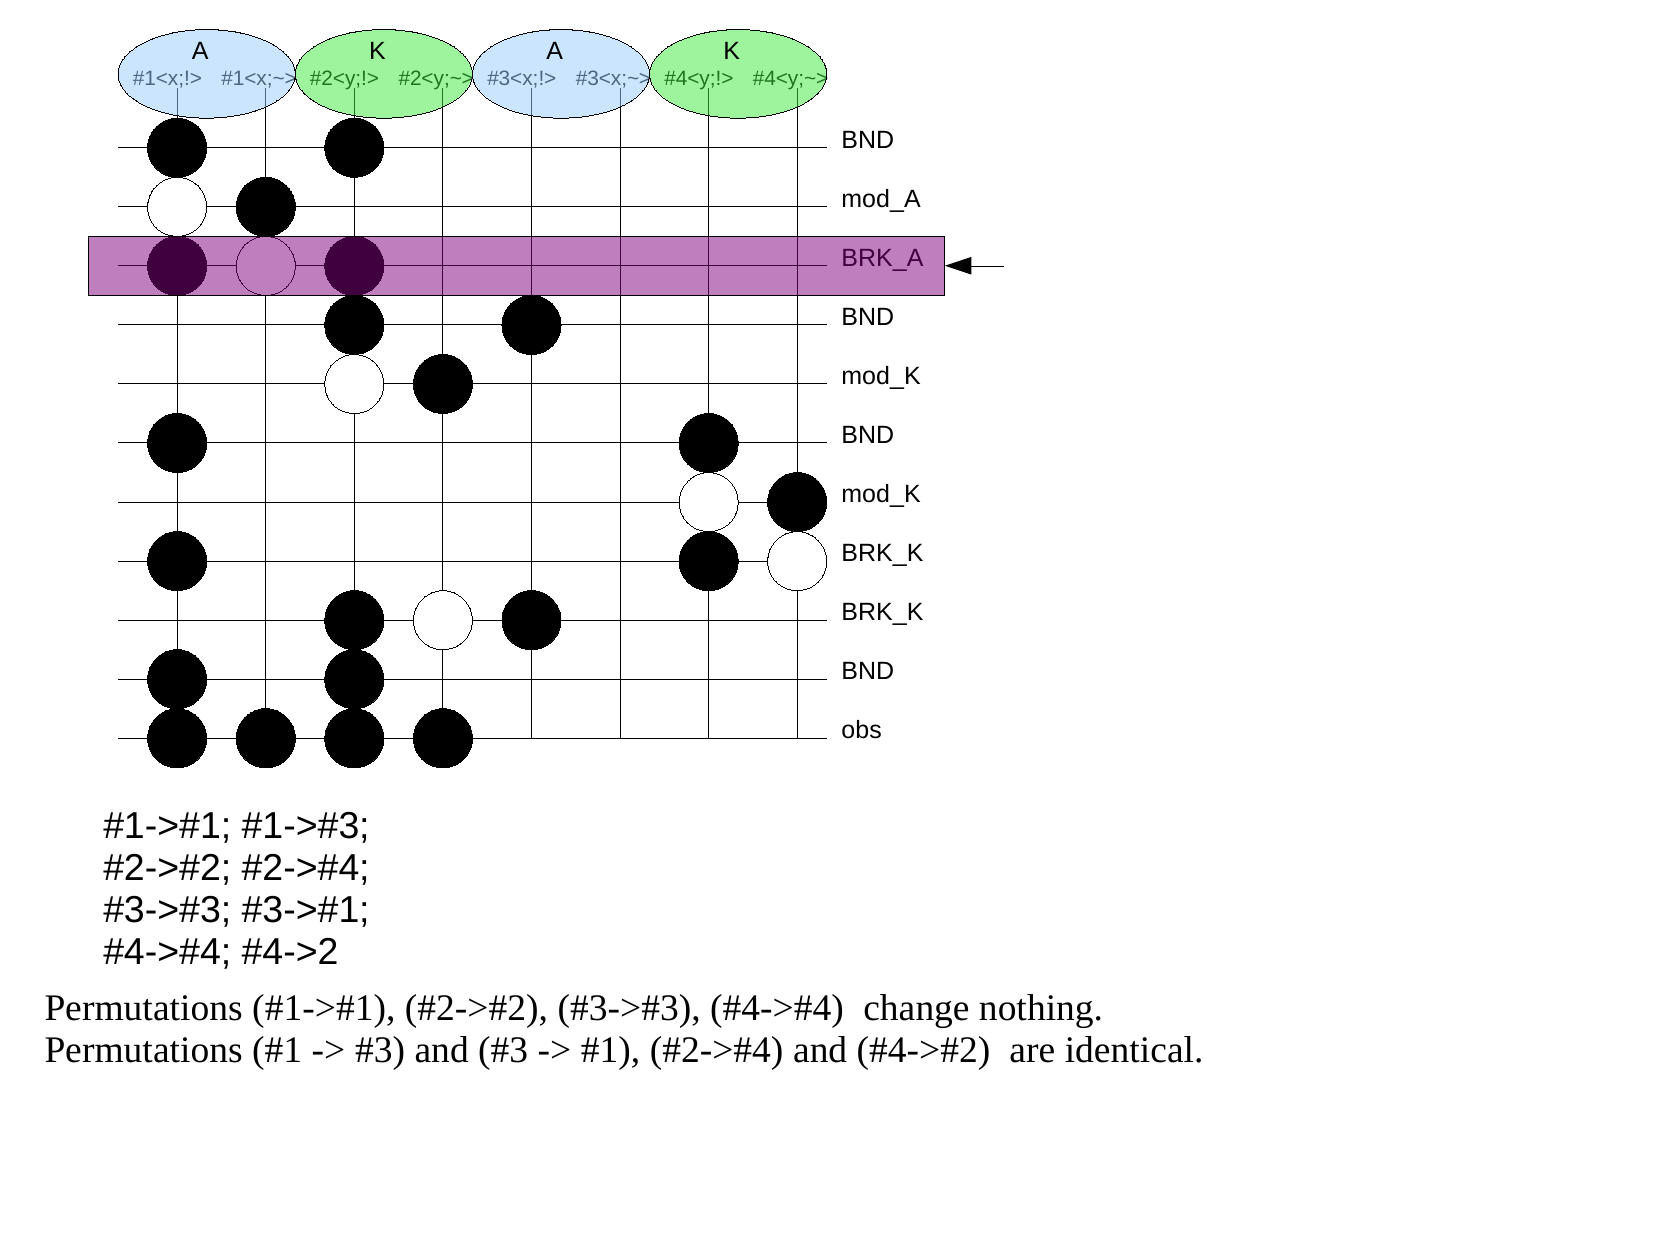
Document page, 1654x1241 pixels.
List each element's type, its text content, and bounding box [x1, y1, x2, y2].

text_box #1<x;!> [118, 81, 129, 97]
text_box #4<y;!> [649, 79, 661, 97]
text_box BND [826, 649, 910, 709]
text_box [147, 649, 207, 768]
text_box [767, 472, 827, 591]
text_box Permutations (#1->#1), (#2->#2), (#3->#3), (#4->#4) change nothing. Permutations (#1 -> #3) and (#3 -> #1), (#2->#4) and (#4->#2) are identical. [29, 979, 1220, 1123]
text_box #2<y;~> [461, 82, 472, 97]
text_box obs [826, 708, 897, 768]
text_box mod_K [826, 472, 937, 531]
text_box #2<y;!> [295, 80, 307, 97]
text_box [413, 590, 473, 650]
text_box #3<x;!> [472, 79, 484, 97]
text_box [413, 708, 473, 768]
text_box #1<x;~> [284, 82, 295, 97]
text_box mod_K [826, 354, 937, 414]
text_box BRK_K [826, 590, 939, 650]
text_box BND [826, 296, 910, 354]
text_box [324, 590, 384, 768]
text_box K [708, 29, 756, 73]
text_box [147, 413, 207, 473]
text_box BRK_K [826, 531, 939, 590]
text_box #3<x;~> [638, 83, 649, 97]
text_box [118, 30, 827, 119]
text_box mod_A [826, 177, 937, 236]
text_box [236, 708, 296, 768]
text_box [413, 354, 473, 414]
text_box [147, 531, 207, 591]
text_box A [531, 29, 578, 73]
text_box [324, 118, 384, 178]
text_box A [177, 29, 224, 73]
text_box #4<y;~> [815, 59, 843, 97]
text_box [88, 118, 945, 414]
text_box [679, 413, 739, 591]
text_box K [354, 29, 401, 73]
text_box [501, 590, 562, 650]
text_box #1->#1; #1->#3; #2->#2; #2->#4; #3->#3; #3->#1; #4->#4; #4->2 [88, 797, 385, 981]
text_box BND [826, 118, 910, 177]
text_box BND [826, 413, 910, 472]
